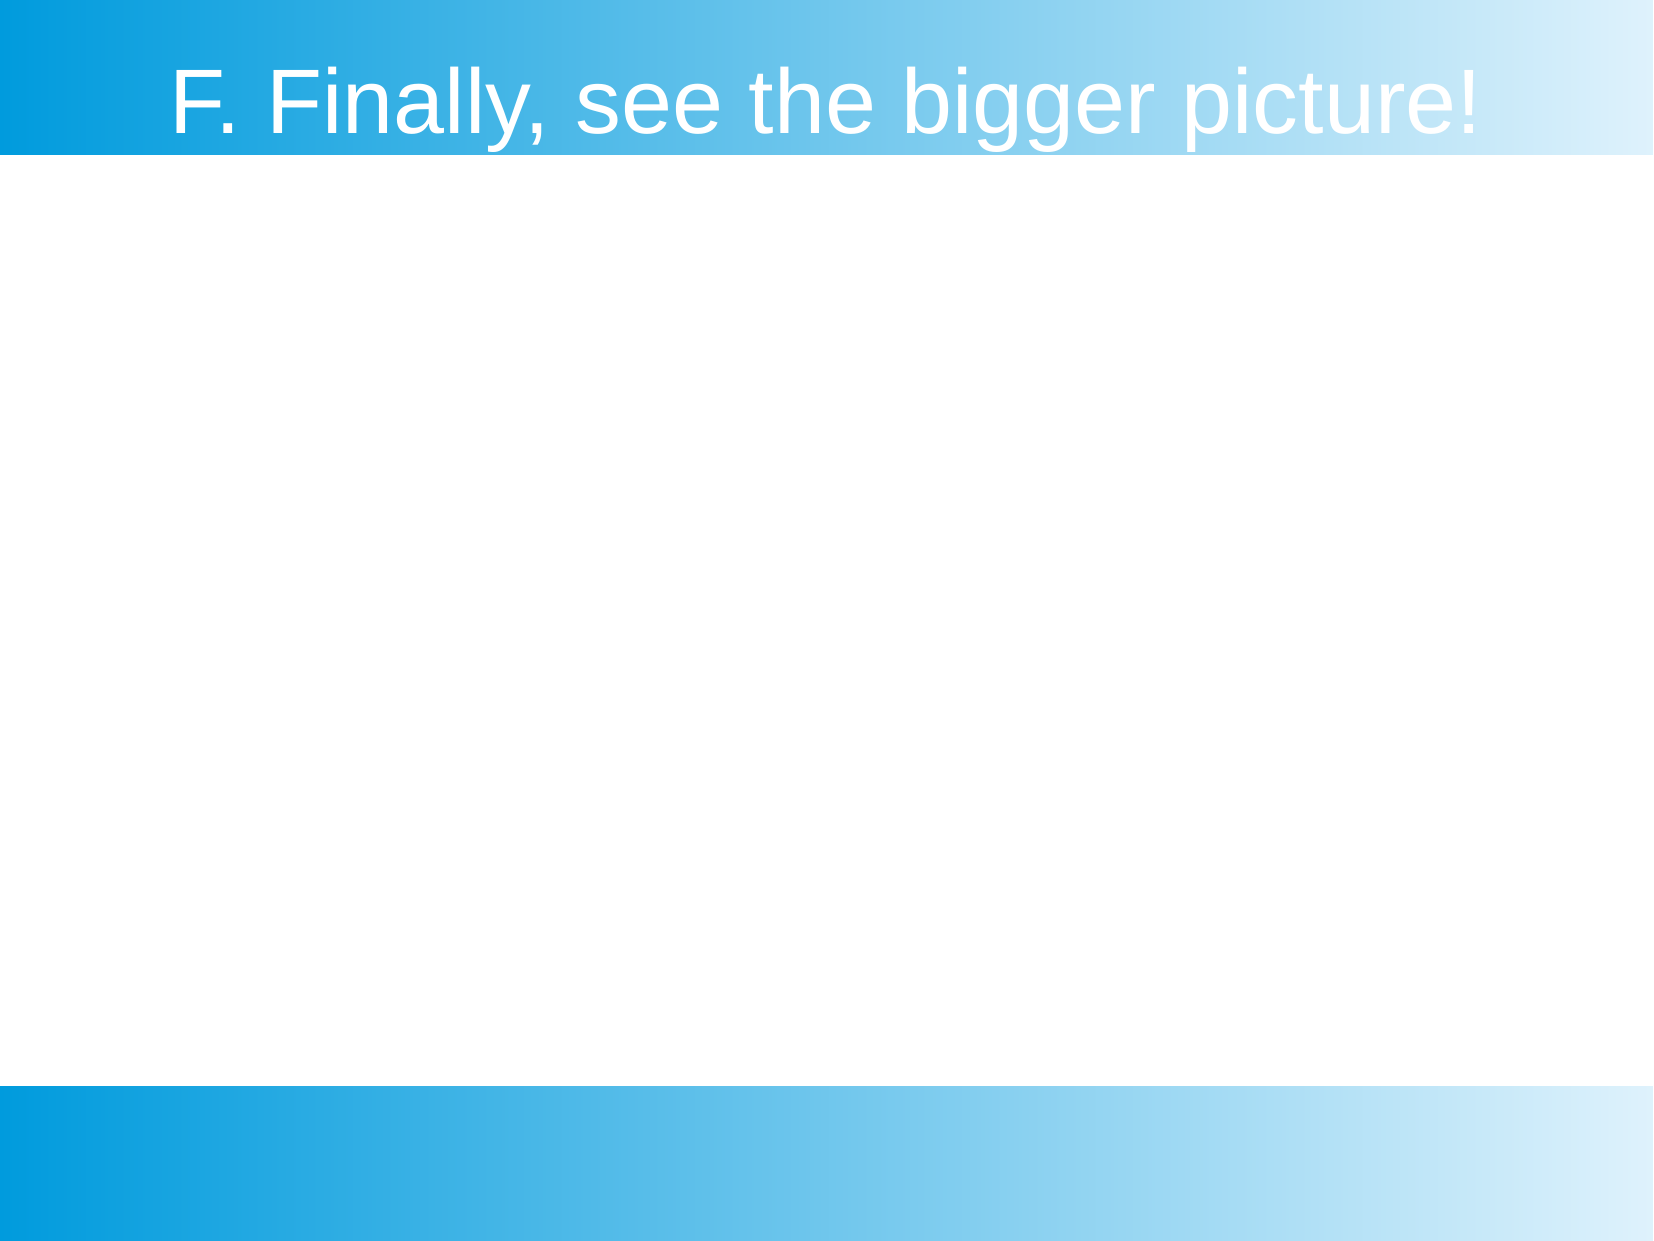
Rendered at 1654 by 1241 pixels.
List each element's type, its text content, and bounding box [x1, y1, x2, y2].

title F. Finally, see the bigger picture! [82, 49, 1571, 155]
